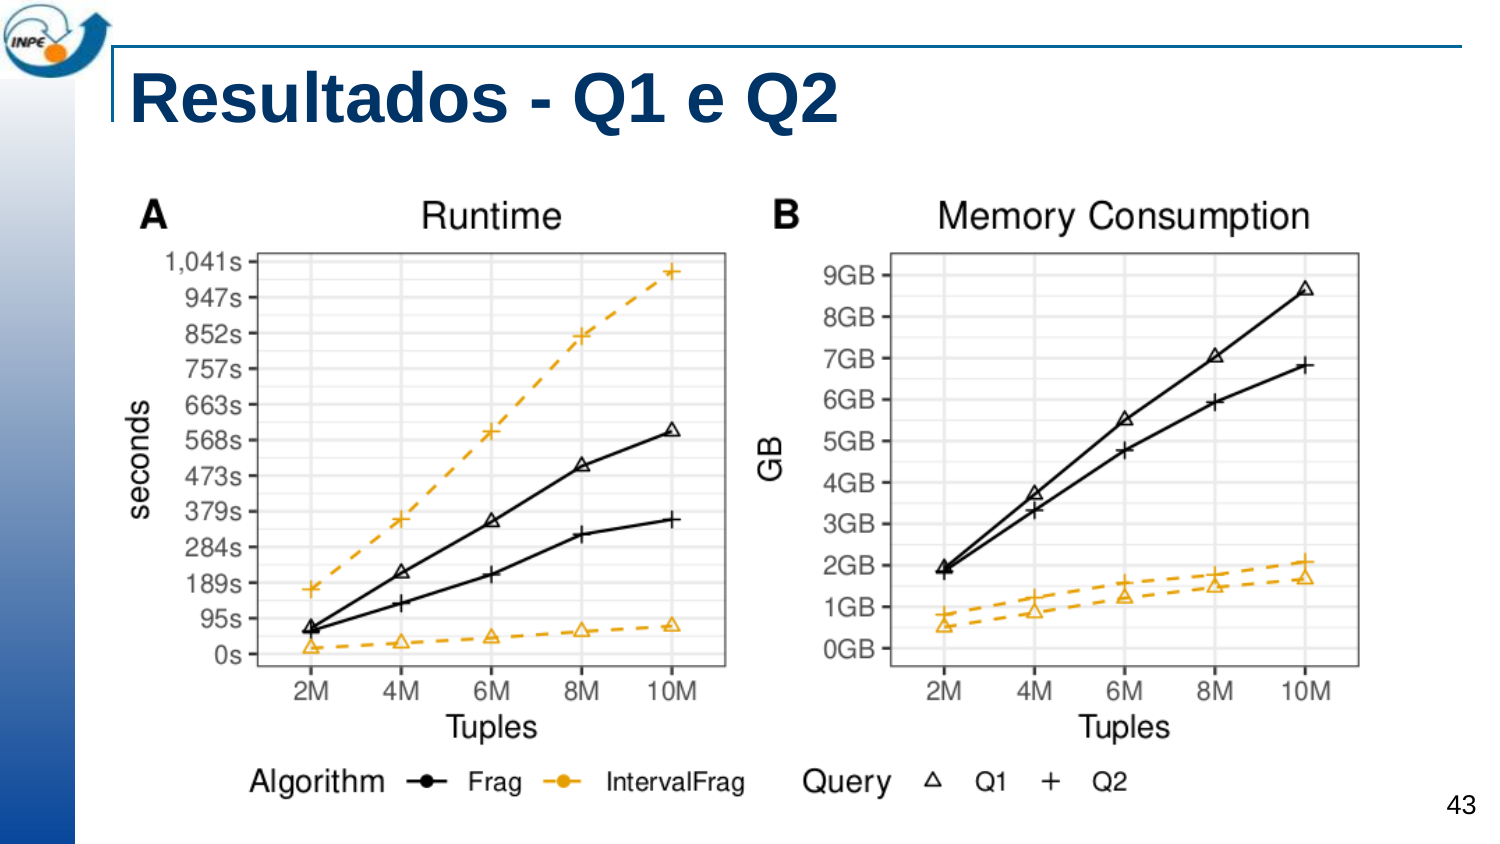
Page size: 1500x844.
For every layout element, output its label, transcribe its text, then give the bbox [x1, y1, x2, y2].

picture [0, 0, 113, 79]
slide_number <number> [1403, 779, 1494, 844]
title Resultados - Q1 e Q2 [112, 46, 1450, 141]
picture [111, 155, 1389, 809]
